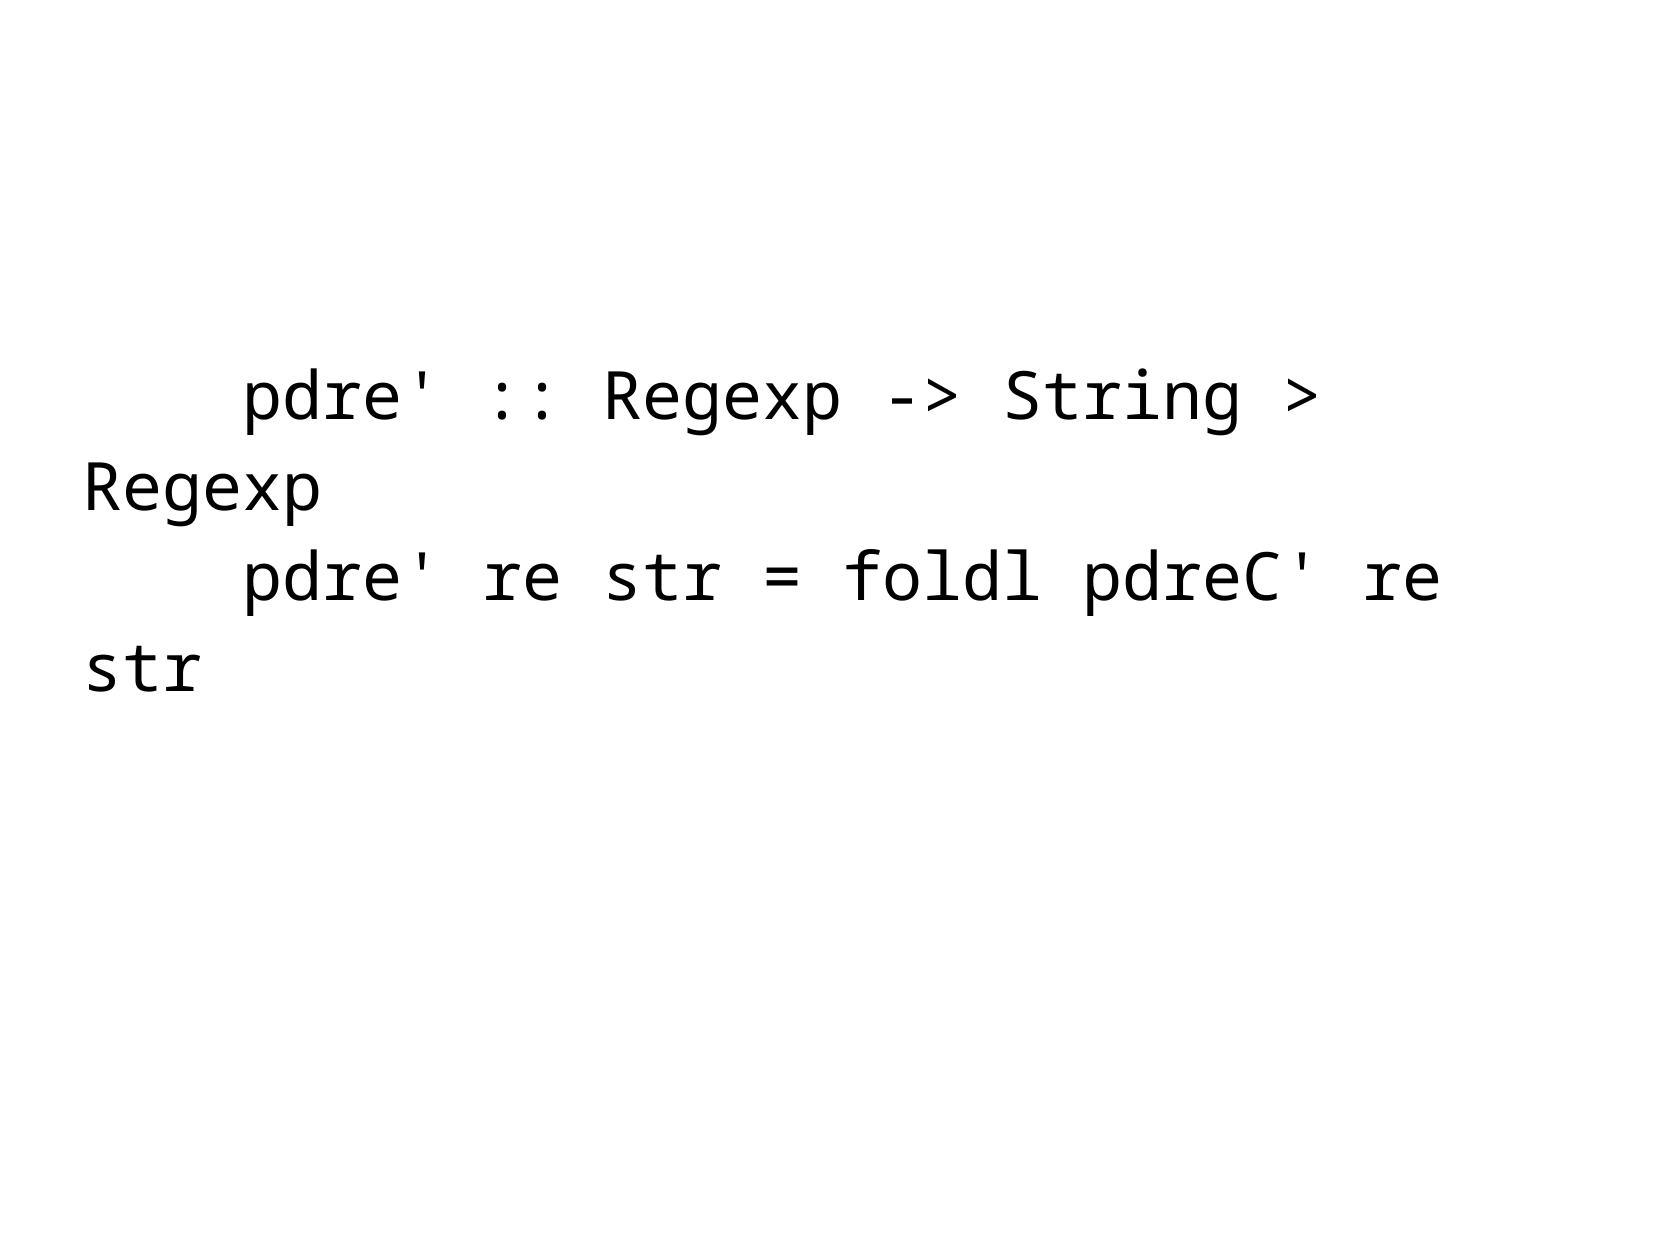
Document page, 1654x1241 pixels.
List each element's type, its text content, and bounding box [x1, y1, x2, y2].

subtitle pdre' :: Regexp -> String > Regexp pdre' re str = foldl pdreC' re str [82, 49, 1571, 1010]
